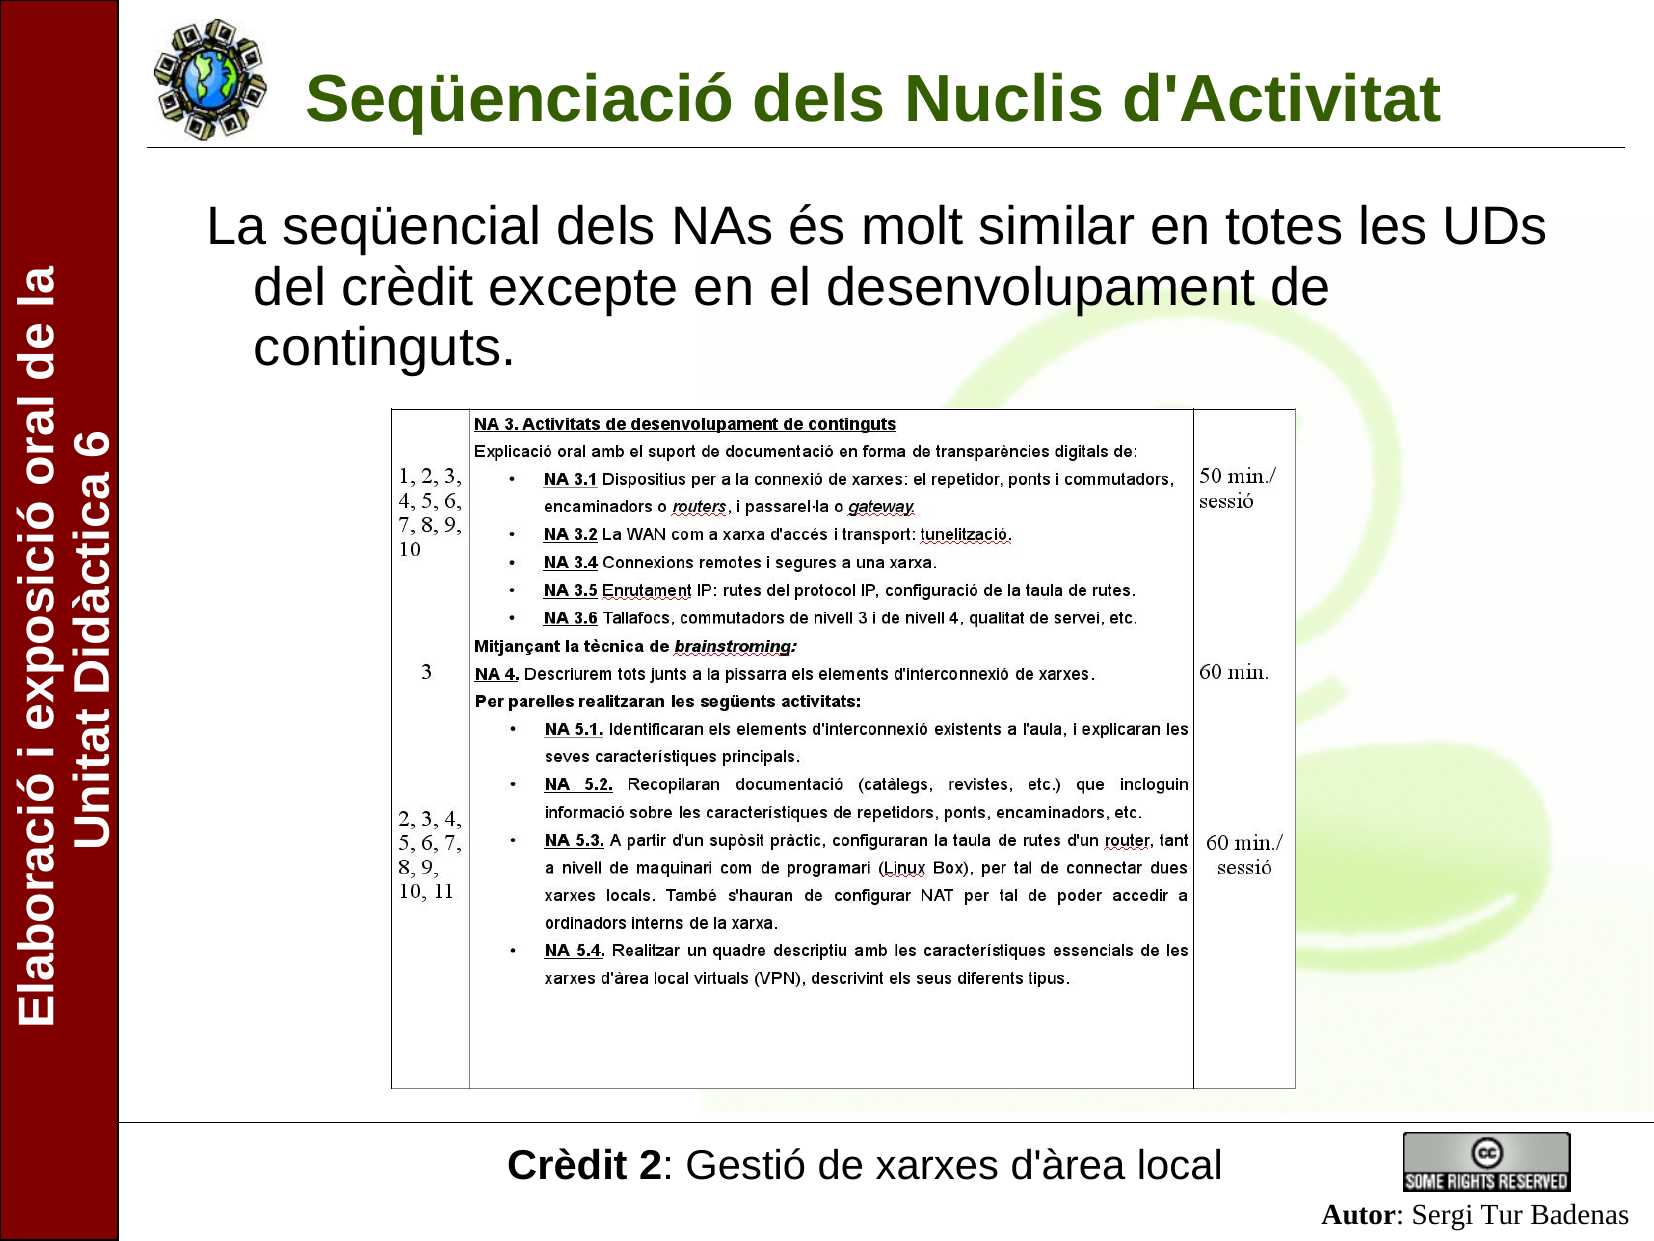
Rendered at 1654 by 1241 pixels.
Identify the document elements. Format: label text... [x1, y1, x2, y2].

title Seqüenciació dels Nuclis d'Activitat [129, 49, 1619, 148]
picture [1403, 1132, 1571, 1192]
picture [154, 19, 268, 49]
list La seqüencial dels NAs és molt similar en totes les UDs del crèdit excepte en el desenvolupament de continguts. [112, 195, 1601, 1031]
picture [389, 217, 1654, 1113]
